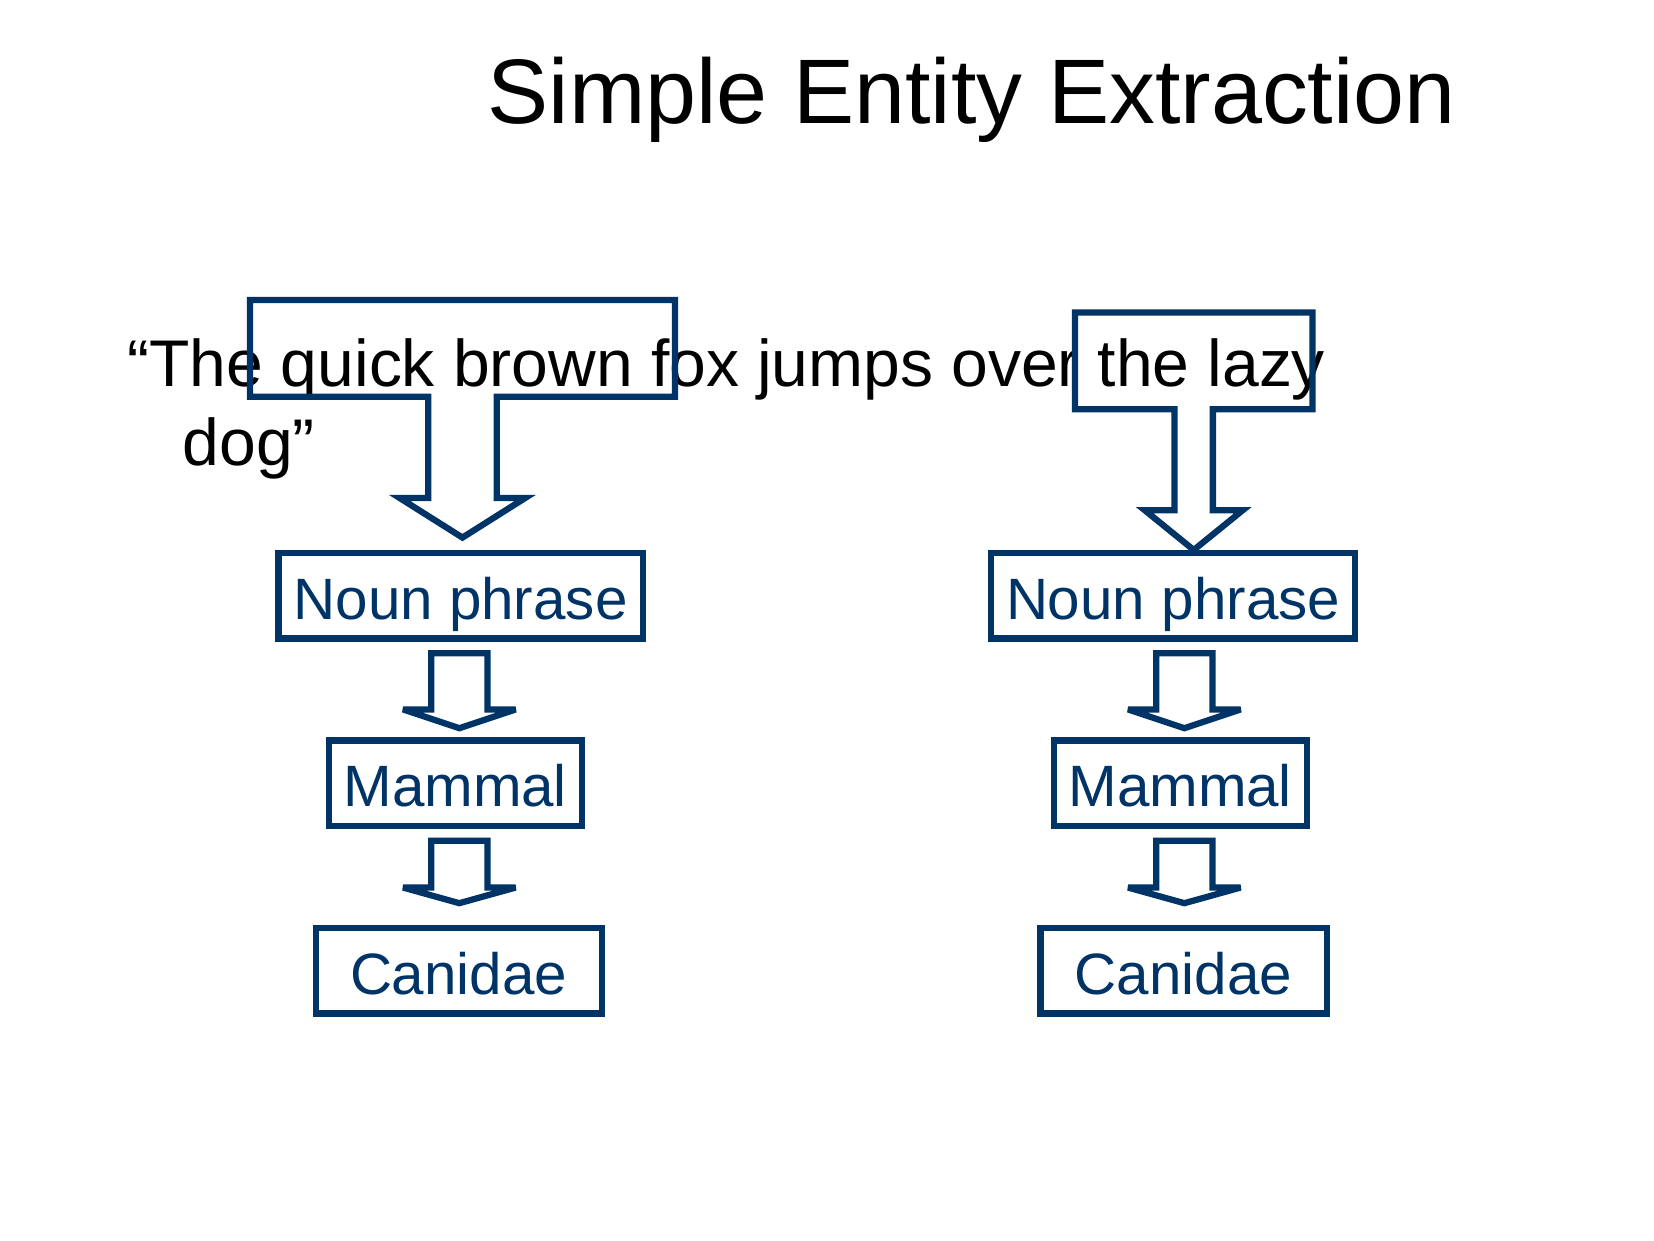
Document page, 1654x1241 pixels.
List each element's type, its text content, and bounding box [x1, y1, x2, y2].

text_box Canidae [315, 927, 602, 1014]
list “The quick brown fox jumps over the lazy dog” [112, 312, 425, 488]
list “The quick brown fox jumps over the lazy dog” [254, 312, 671, 488]
text_box Noun phrase [991, 552, 1356, 639]
text_box Noun phrase [278, 552, 643, 639]
list “The quick brown fox jumps over the lazy dog” [500, 312, 1171, 488]
list “The quick brown fox jumps over the lazy dog” [1217, 312, 1363, 488]
text_box Mammal [1053, 740, 1307, 826]
text_box Canidae [1040, 927, 1327, 1014]
list “The quick brown fox jumps over the lazy dog” [1079, 316, 1309, 488]
text_box Mammal [328, 740, 582, 826]
title Simple Entity Extraction [287, 24, 1625, 150]
